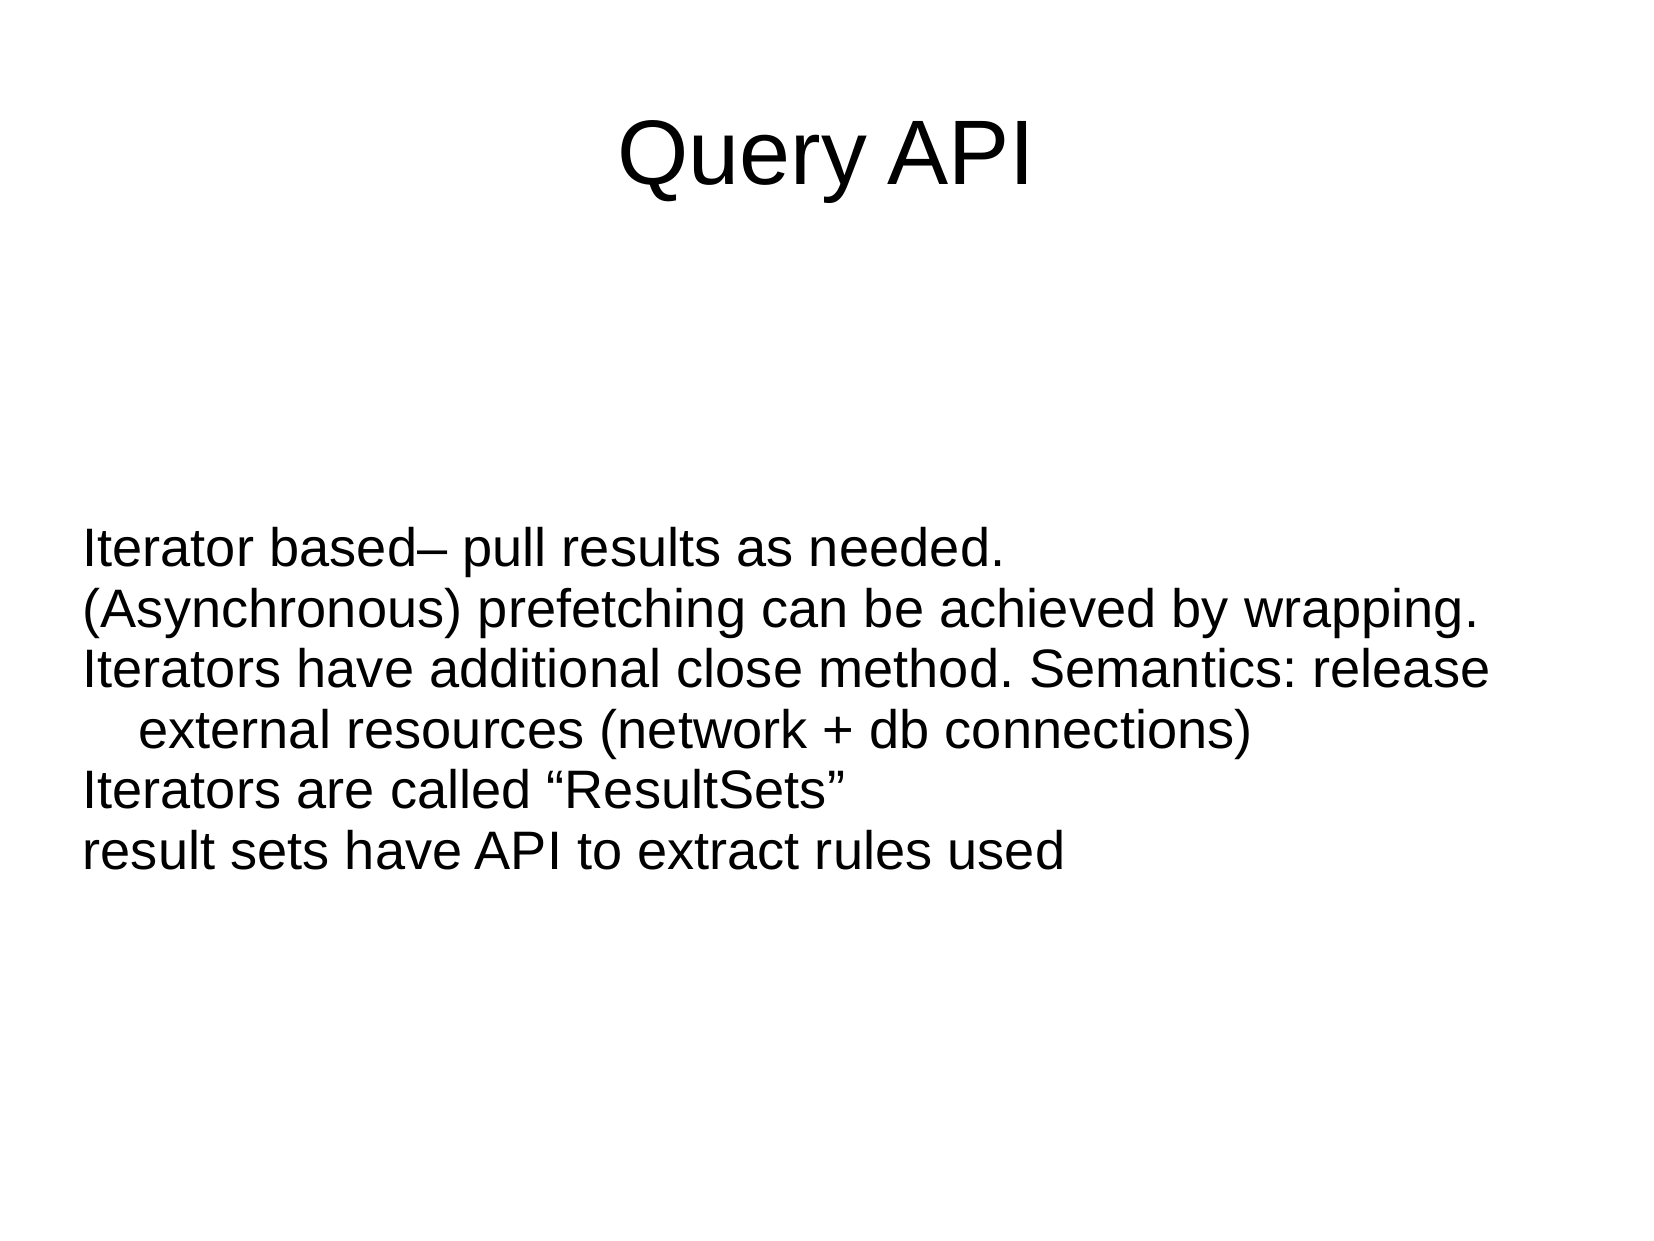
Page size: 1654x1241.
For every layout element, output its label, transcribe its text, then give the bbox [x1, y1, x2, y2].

title Query API [82, 49, 1571, 257]
subtitle Iterator based– pull results as needed. (Asynchronous) prefetching can be achieved by wrapping. Iterators have additional close method. Semantics: release external resources (network + db connections) Iterators are called “ResultSets” result sets have API to extract rules used [82, 290, 1571, 1109]
